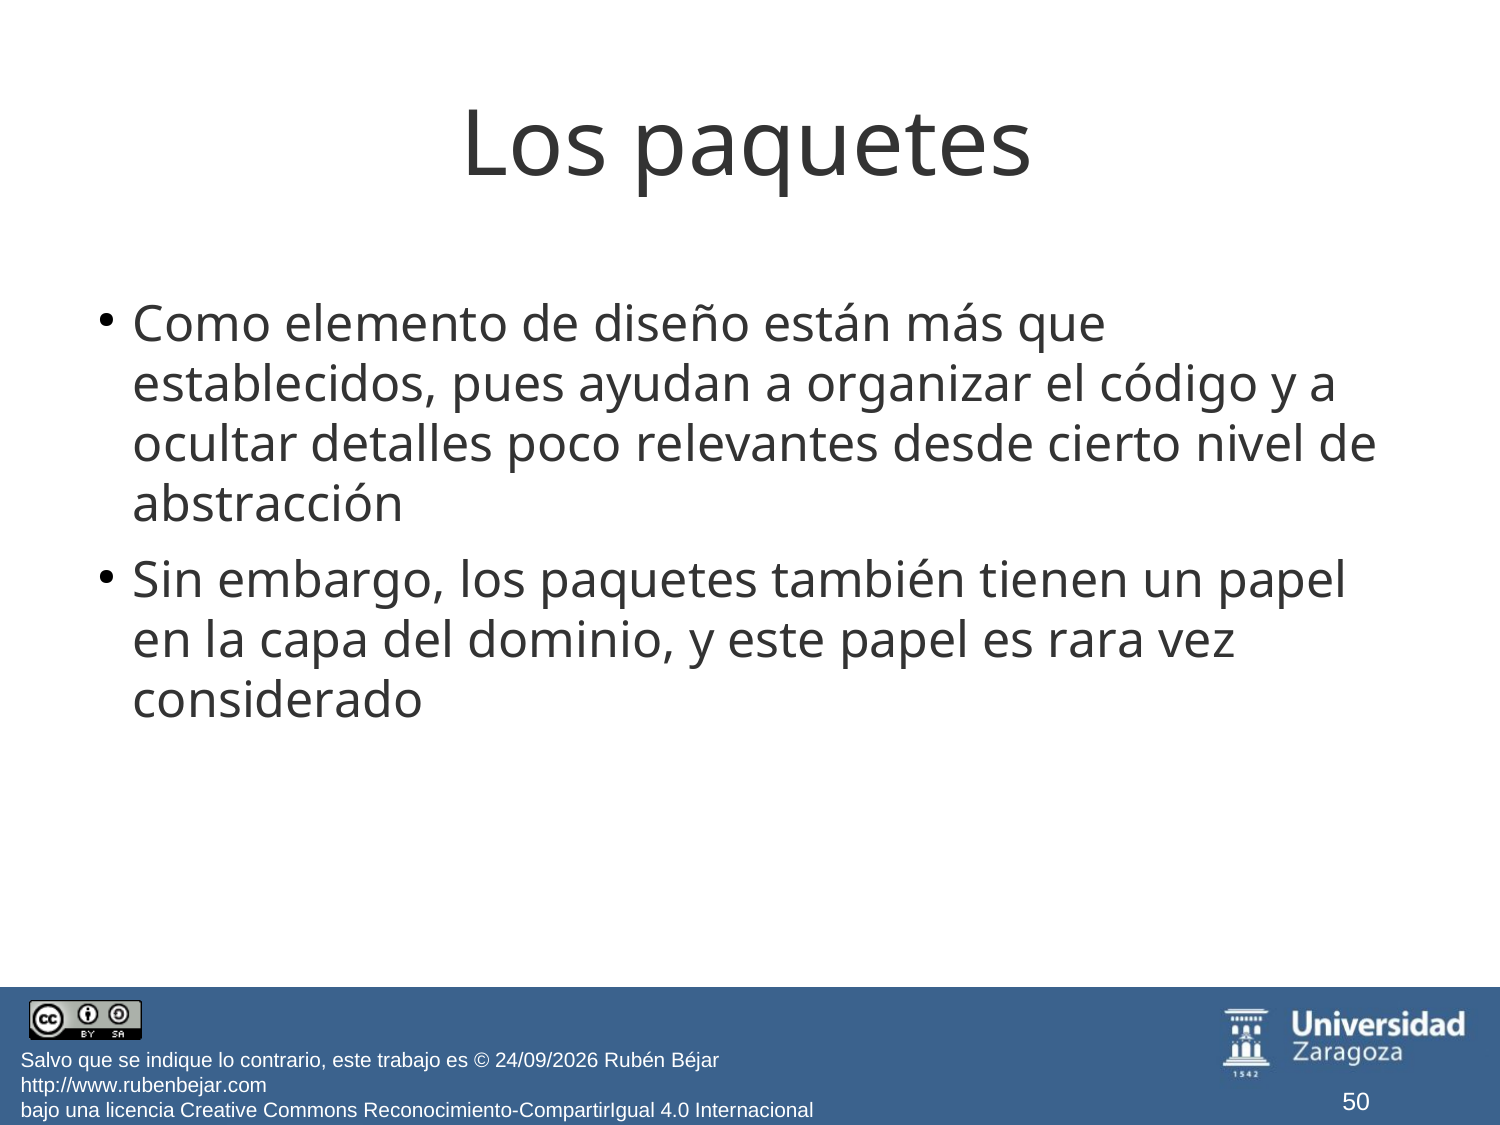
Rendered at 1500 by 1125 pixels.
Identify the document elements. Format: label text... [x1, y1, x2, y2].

title Los paquetes [74, 21, 1420, 257]
picture [0, 987, 1500, 1125]
list Como elemento de diseño están más que establecidos, pues ayudan a organizar el código y a ocultar detalles poco relevantes desde cierto nivel de abstracción Sin embargo, los paquetes también tienen un papel en la capa del dominio, y este papel es rara vez considerado [82, 283, 1418, 957]
